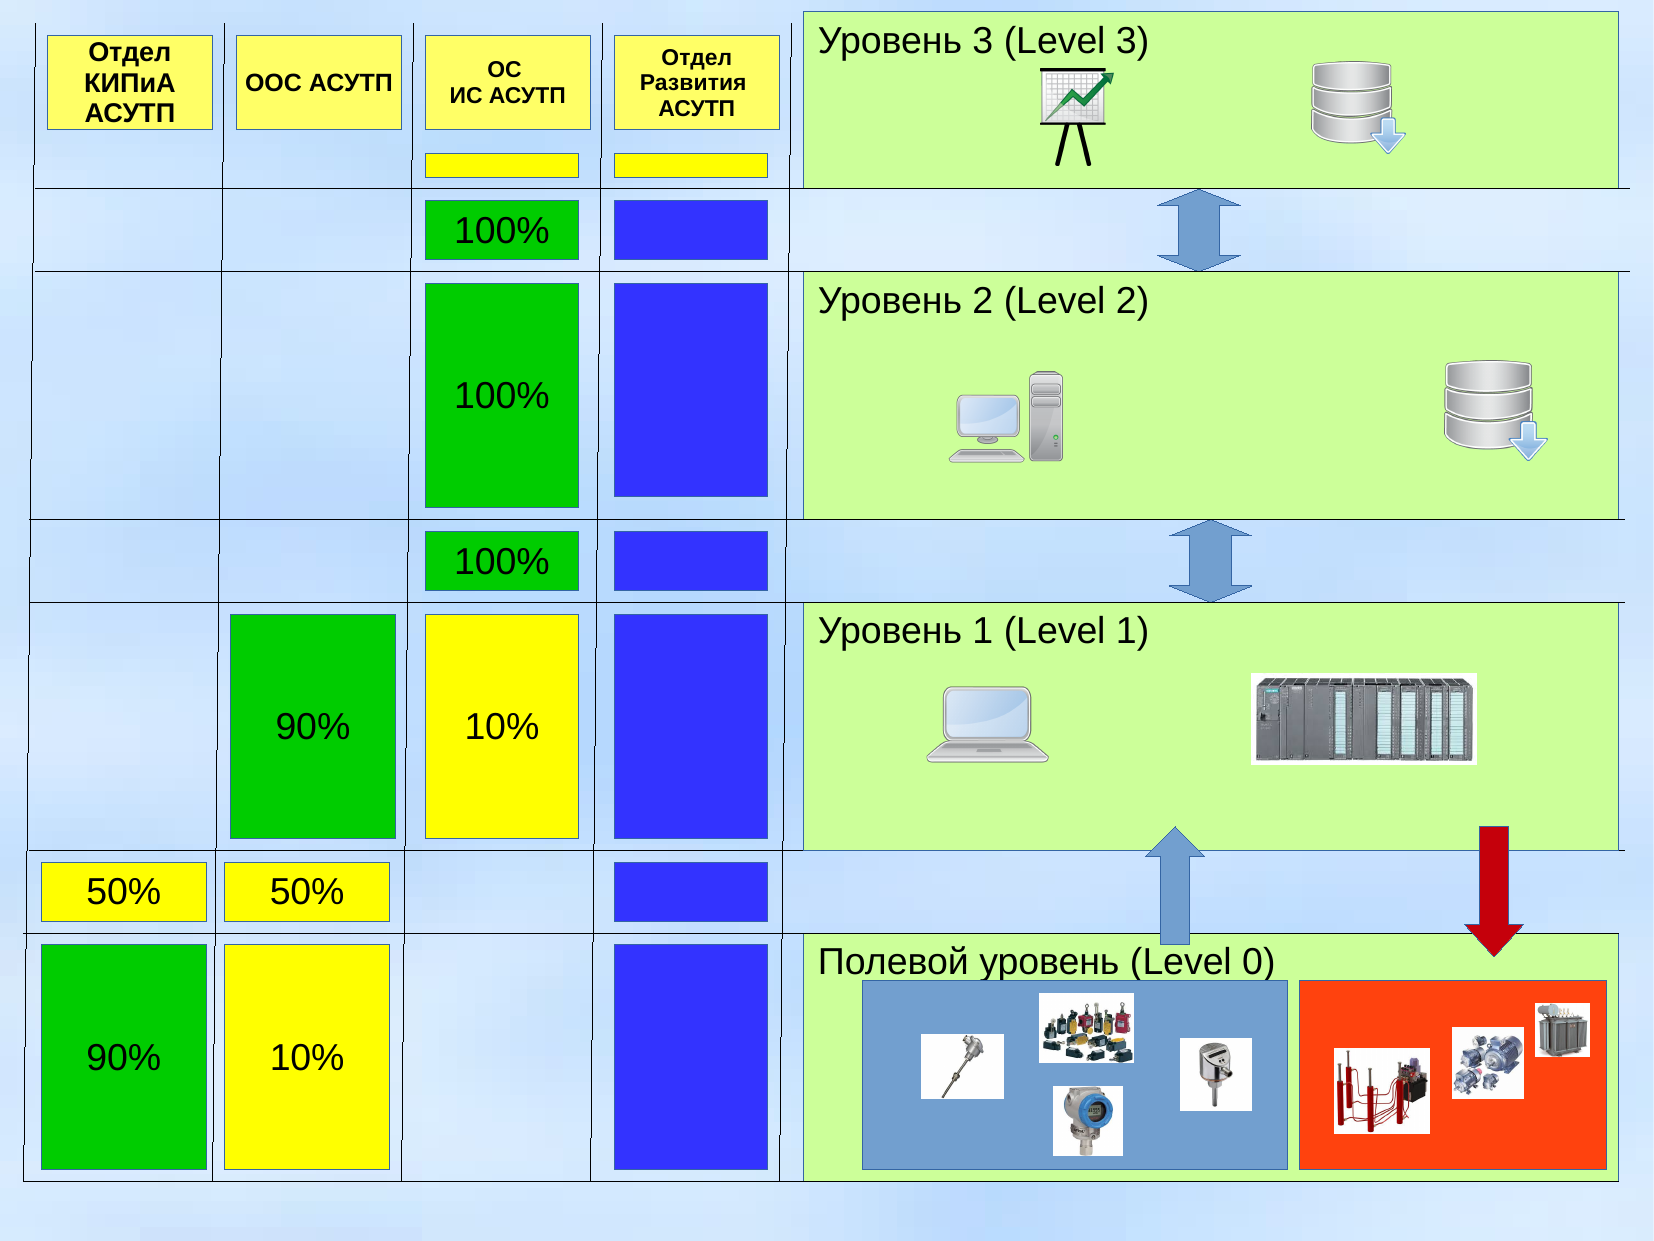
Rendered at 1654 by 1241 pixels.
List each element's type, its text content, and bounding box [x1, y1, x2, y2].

text_box [614, 862, 768, 922]
text_box 100% [425, 531, 579, 591]
text_box [1464, 826, 1524, 957]
text_box [614, 531, 768, 591]
text_box Уровень 3 (Level 3) [803, 11, 1619, 188]
text_box 10% [224, 944, 390, 1170]
text_box [614, 153, 768, 178]
text_box 90% [230, 614, 396, 839]
text_box [614, 283, 768, 497]
text_box [1169, 520, 1252, 602]
text_box 50% [224, 862, 390, 922]
text_box [614, 614, 768, 839]
text_box [425, 153, 579, 178]
text_box Отдел Развития АСУТП [614, 35, 780, 130]
text_box Полевой уровень (Level 0) [803, 934, 1619, 1181]
text_box [614, 944, 768, 1170]
text_box 10% [425, 614, 579, 839]
text_box 100% [425, 200, 579, 260]
text_box 50% [41, 862, 207, 922]
text_box Отдел КИПиА АСУТП [47, 35, 213, 130]
text_box Уровень 1 (Level 1) [803, 603, 1619, 851]
text_box 90% [41, 944, 207, 1170]
picture [0, 0, 1654, 1241]
text_box ООС АСУТП [236, 35, 402, 130]
text_box [1299, 980, 1607, 1170]
text_box [1145, 826, 1205, 945]
text_box [1157, 189, 1241, 271]
text_box ОС ИС АСУТП [425, 35, 591, 130]
text_box [862, 980, 1288, 1170]
text_box 100% [425, 283, 579, 508]
text_box Уровень 2 (Level 2) [803, 272, 1619, 519]
text_box [614, 200, 768, 260]
